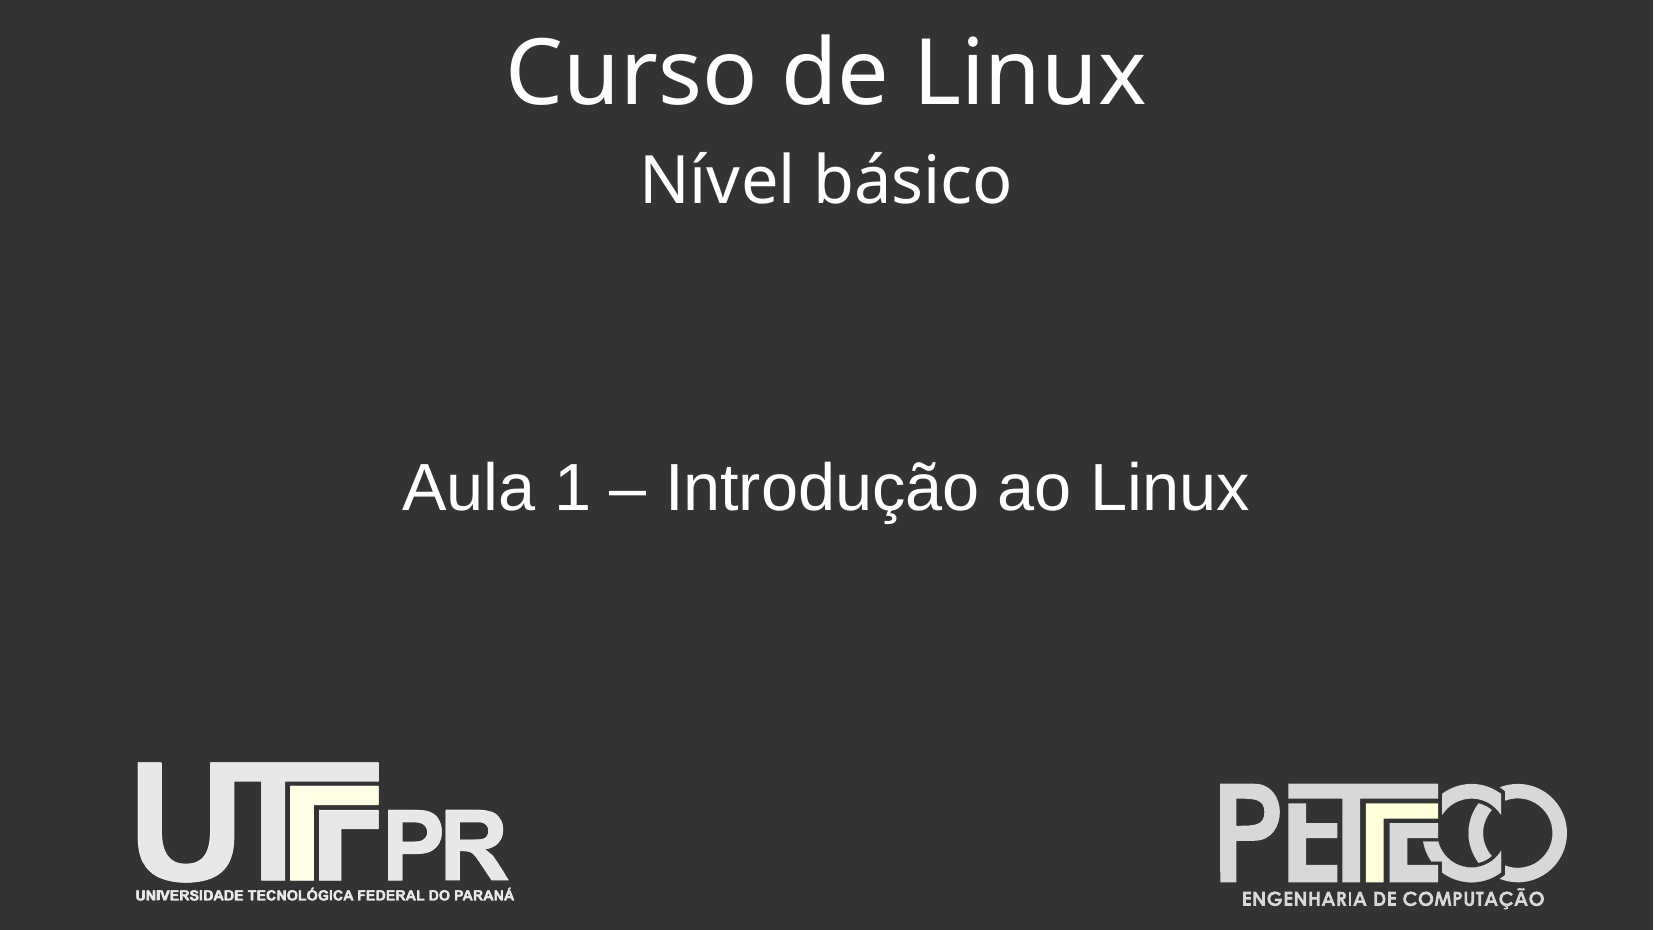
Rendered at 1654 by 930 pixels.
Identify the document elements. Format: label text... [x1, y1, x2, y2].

subtitle Aula 1 – Introdução ao Linux [82, 217, 1571, 757]
title Curso de Linux Nível básico [82, 6, 1571, 217]
picture [119, 757, 525, 905]
